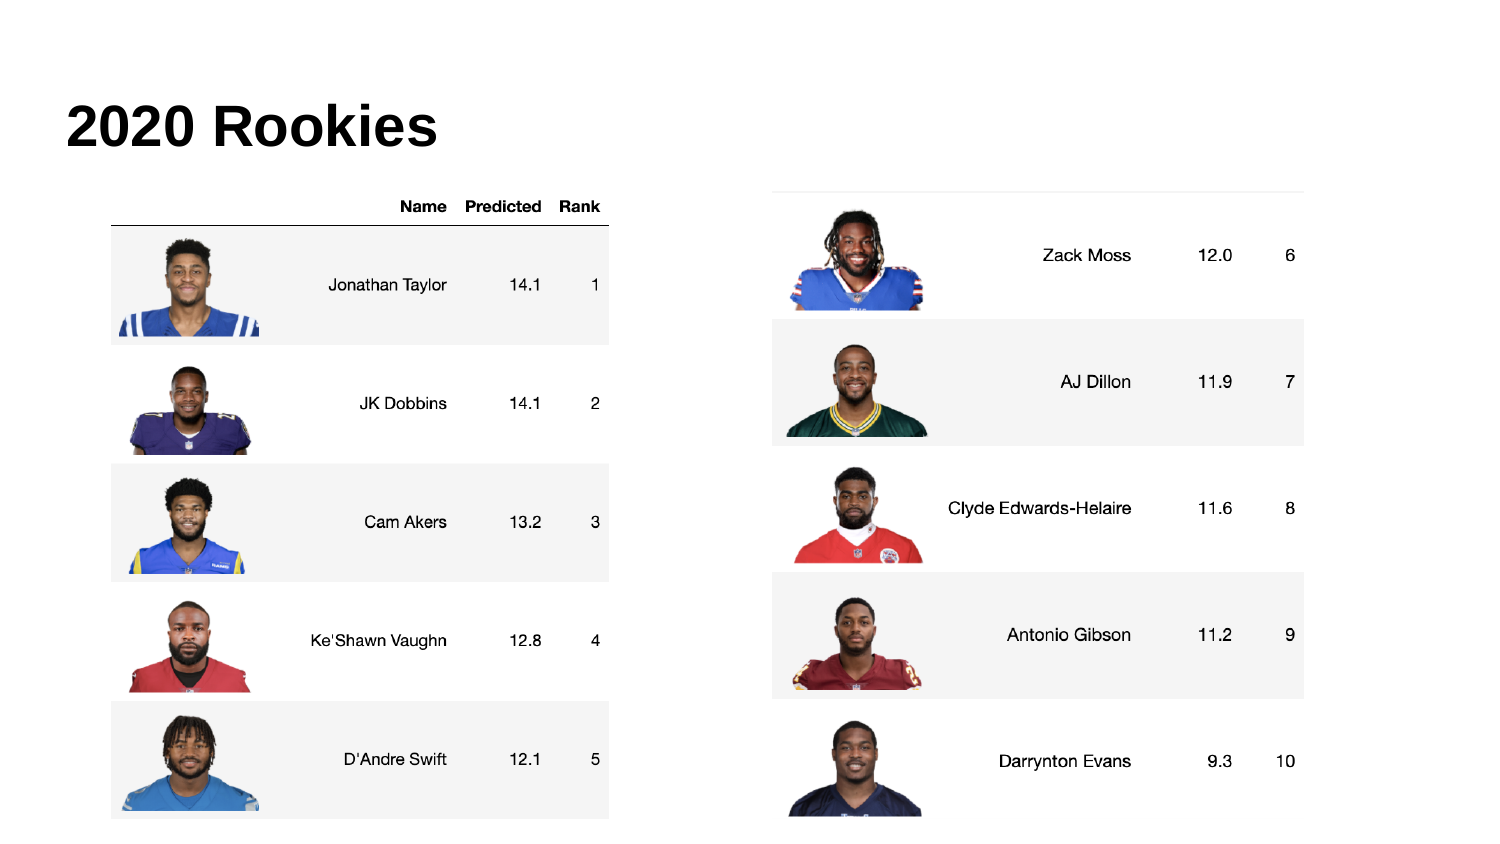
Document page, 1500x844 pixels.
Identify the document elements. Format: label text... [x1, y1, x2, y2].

picture [109, 191, 610, 819]
picture [772, 191, 1304, 819]
title 2020 Rookies [51, 72, 1449, 167]
